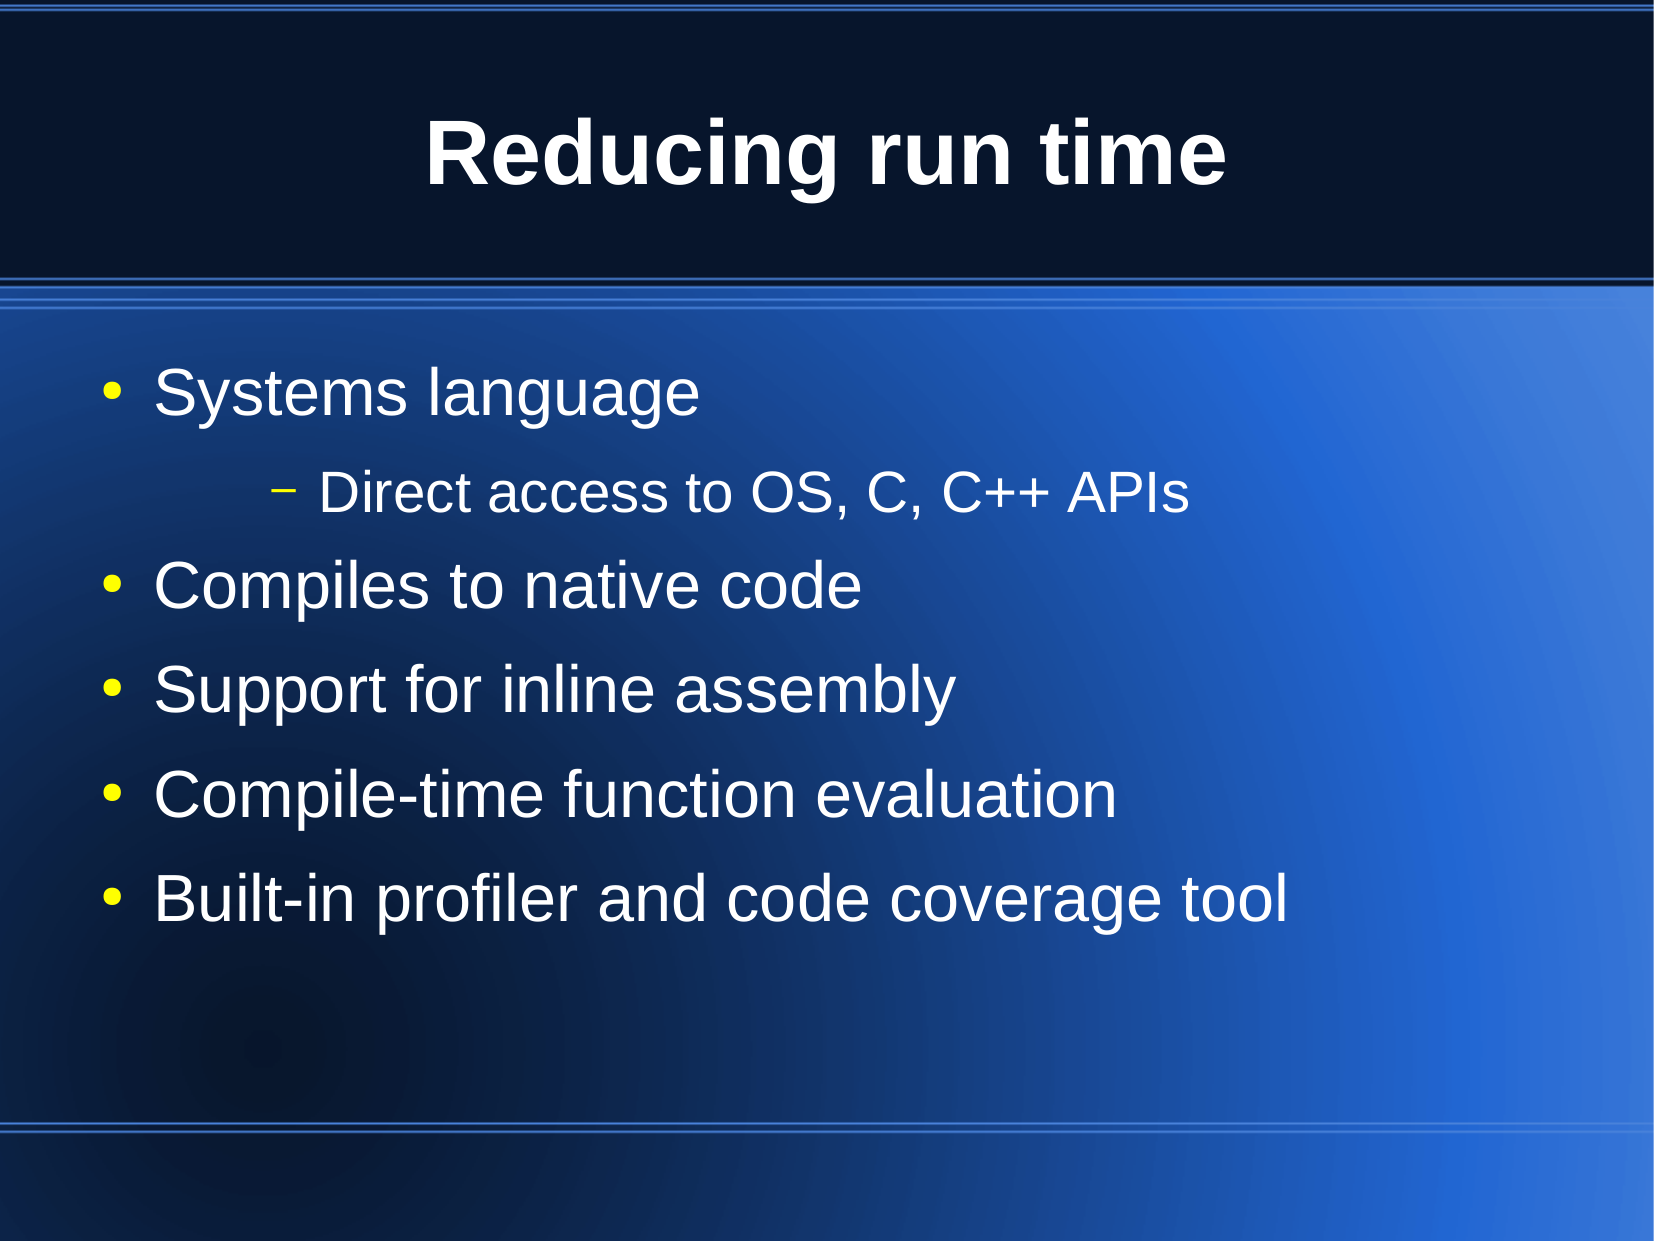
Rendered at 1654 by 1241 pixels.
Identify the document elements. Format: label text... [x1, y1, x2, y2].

title Reducing run time [82, 49, 1571, 257]
picture [0, 0, 1654, 1241]
list Systems language Direct access to OS, C, C++ APIs Compiles to native code Support for inline assembly Compile-time function evaluation Built-in profiler and code coverage tool [82, 355, 1571, 1058]
